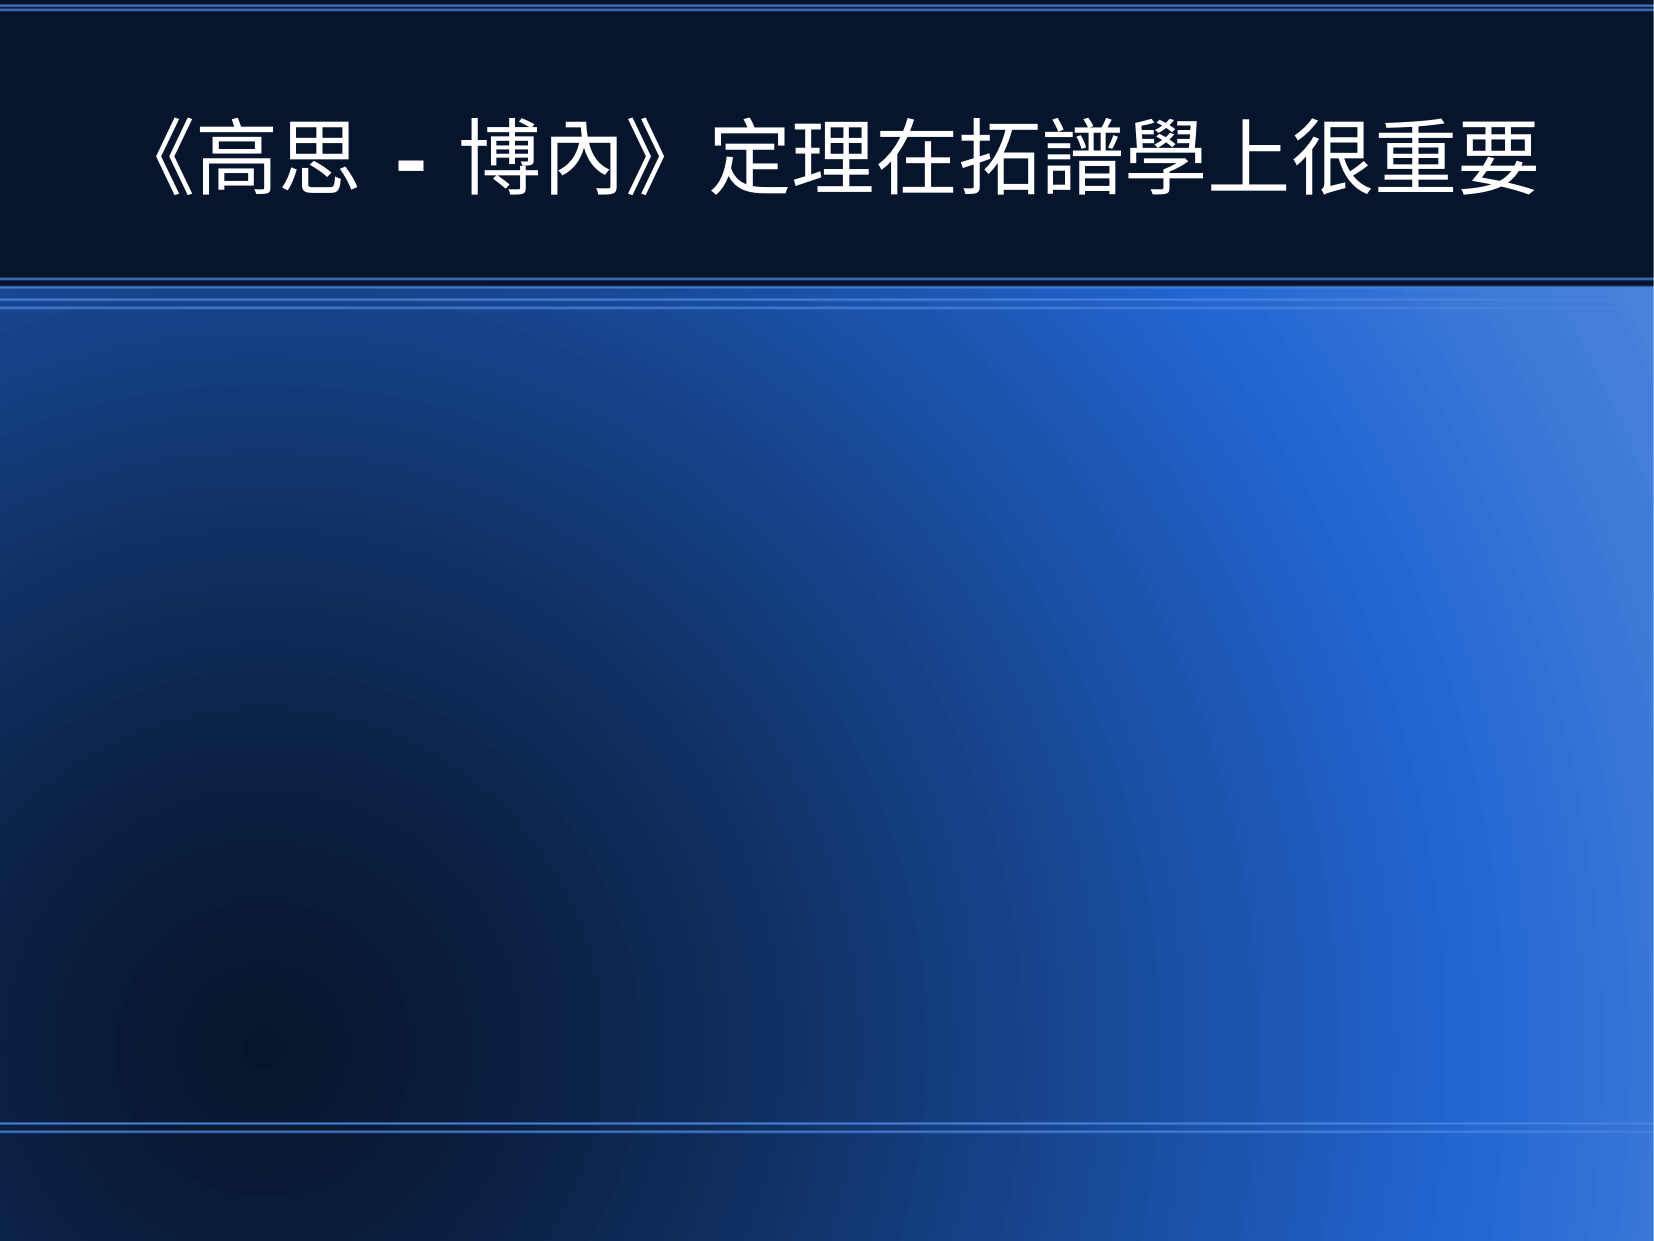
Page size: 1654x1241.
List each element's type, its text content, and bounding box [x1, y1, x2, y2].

picture [0, 0, 1654, 1241]
title 《高思-博內》定理在拓譜學上很重要 [82, 49, 1571, 257]
